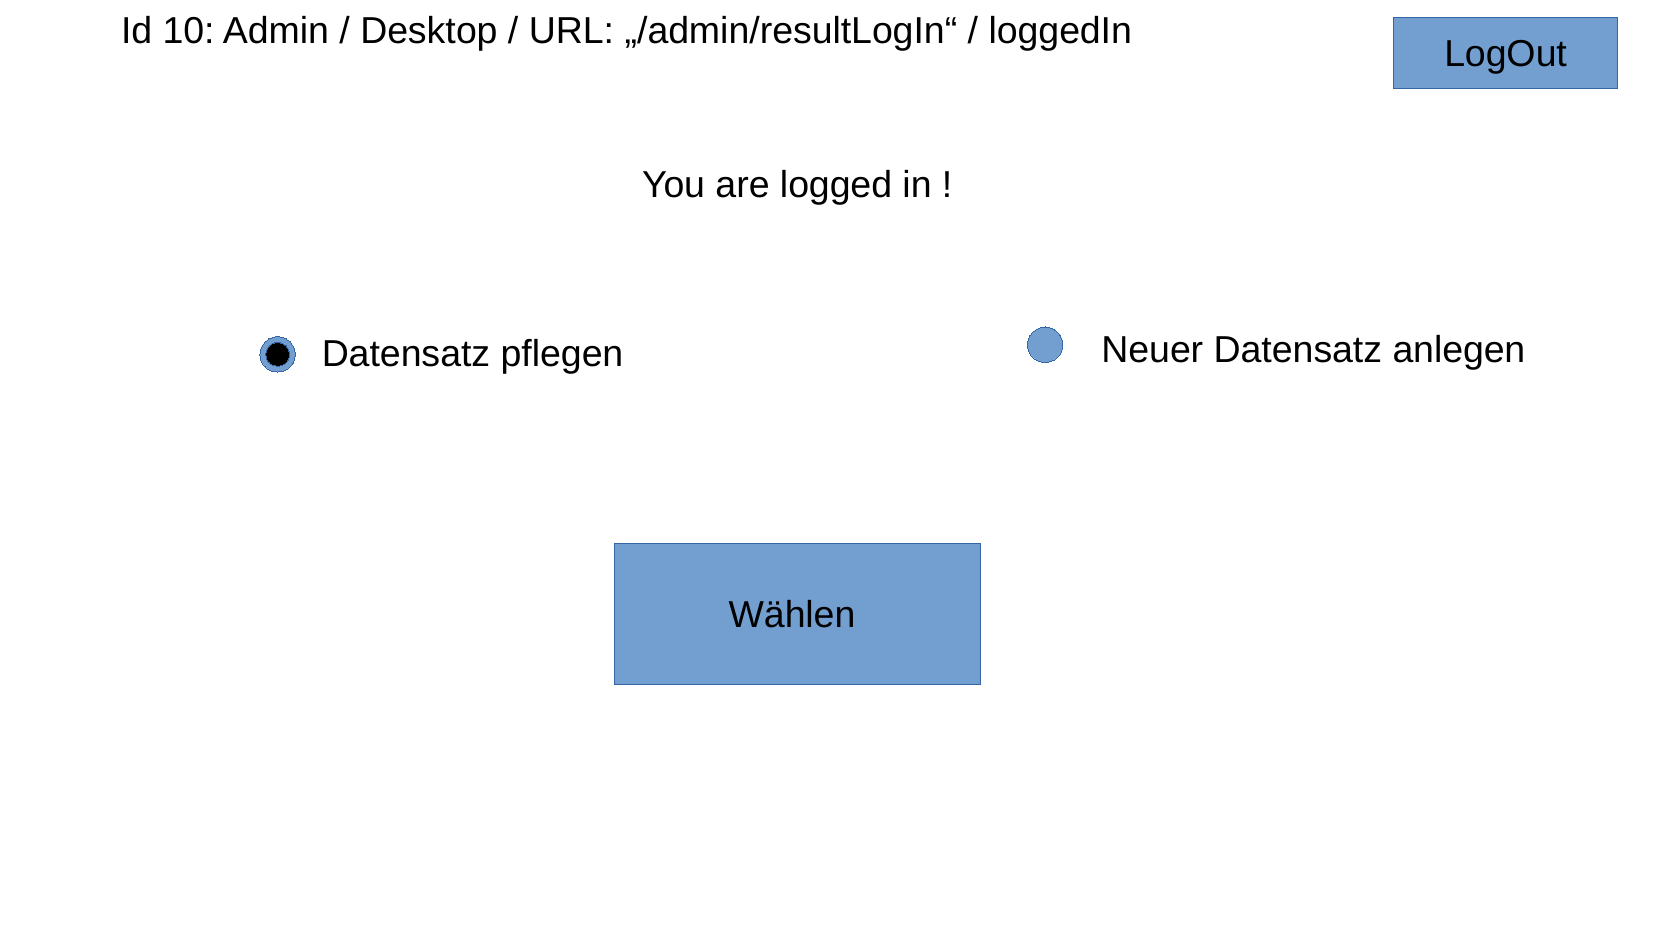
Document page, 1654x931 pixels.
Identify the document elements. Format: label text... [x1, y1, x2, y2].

text_box [259, 336, 296, 373]
text_box LogOut [1393, 17, 1618, 89]
text_box Id 10: Admin / Desktop / URL: „/admin/resultLogIn“ / loggedIn [106, 2, 1560, 95]
text_box Wählen [614, 543, 981, 685]
text_box [1027, 326, 1063, 363]
text_box You are logged in ! [425, 155, 1170, 248]
text_box Neuer Datensatz anlegen [1086, 321, 1560, 539]
text_box Datensatz pflegen [307, 324, 674, 501]
